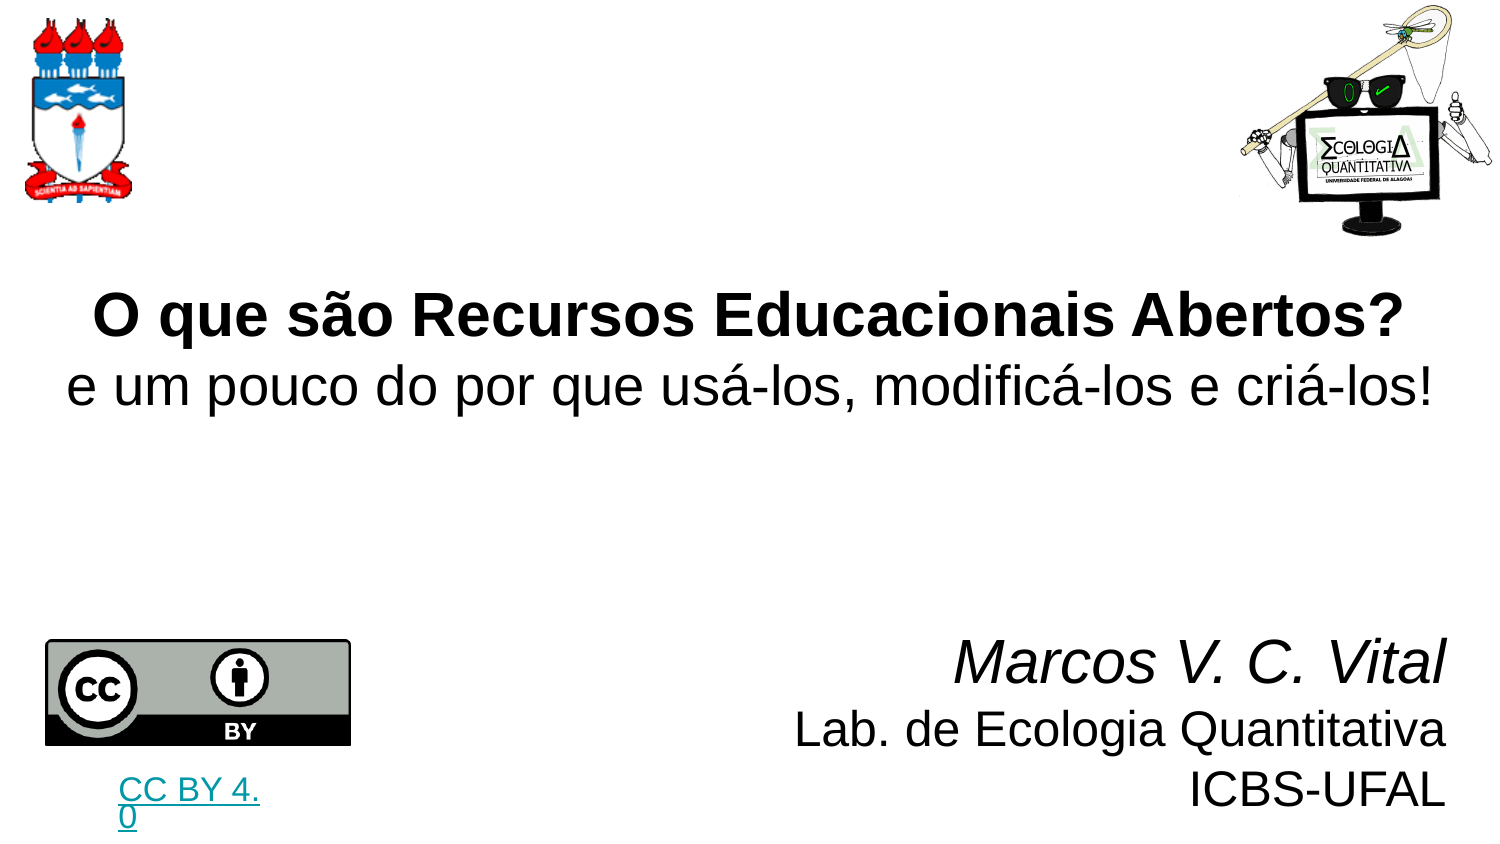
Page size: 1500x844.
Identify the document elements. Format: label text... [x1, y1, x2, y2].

picture [1239, 0, 1500, 240]
picture [25, 18, 132, 203]
picture [45, 639, 351, 746]
text_box Marcos V. C. Vital Lab. de Ecologia Quantitativa ICBS-UFAL [670, 606, 1462, 834]
text_box O que são Recursos Educacionais Abertos? e um pouco do por que usá-los, modificá-los e criá-los! [0, 259, 1500, 499]
subtitle CC BY 4.0 [103, 760, 294, 826]
